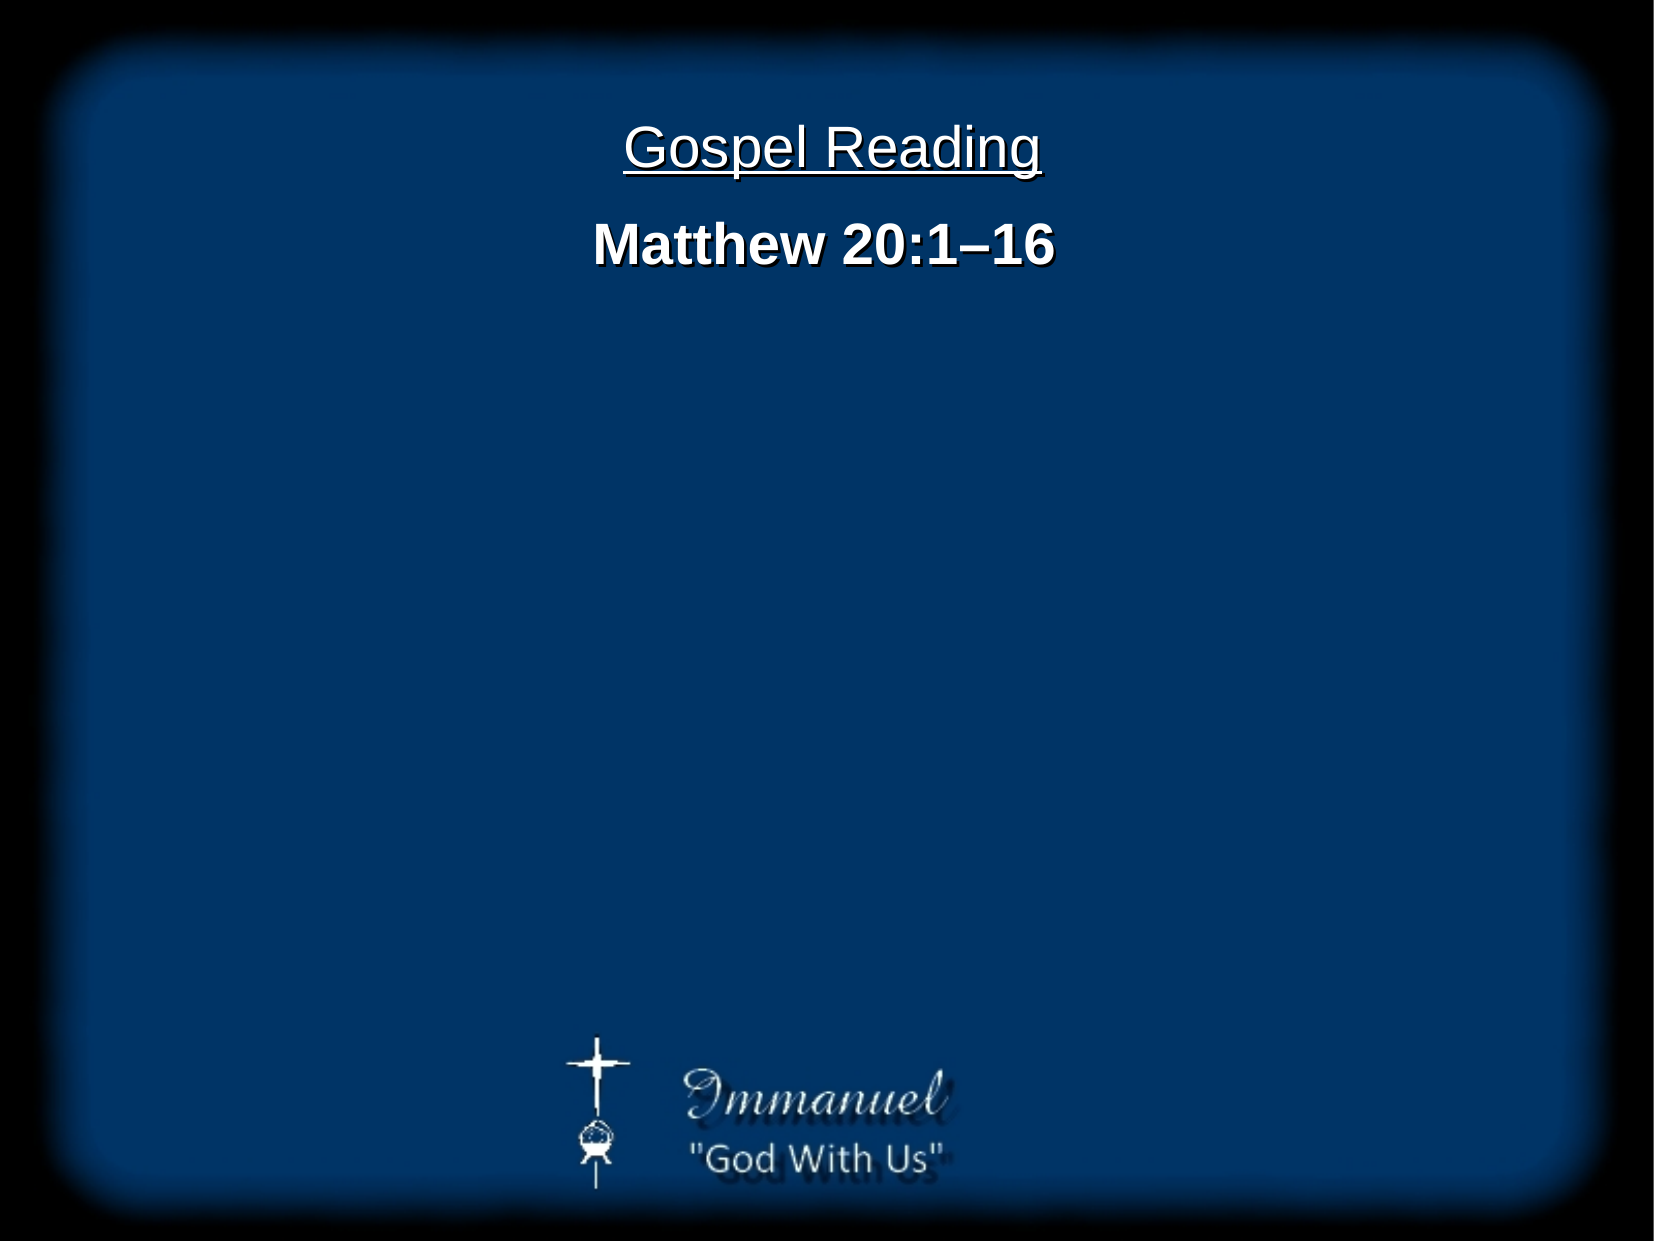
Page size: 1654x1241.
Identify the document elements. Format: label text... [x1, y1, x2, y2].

text_box Gospel Reading Matthew 20:1–16 [90, 75, 1576, 255]
picture [0, 0, 1654, 1241]
